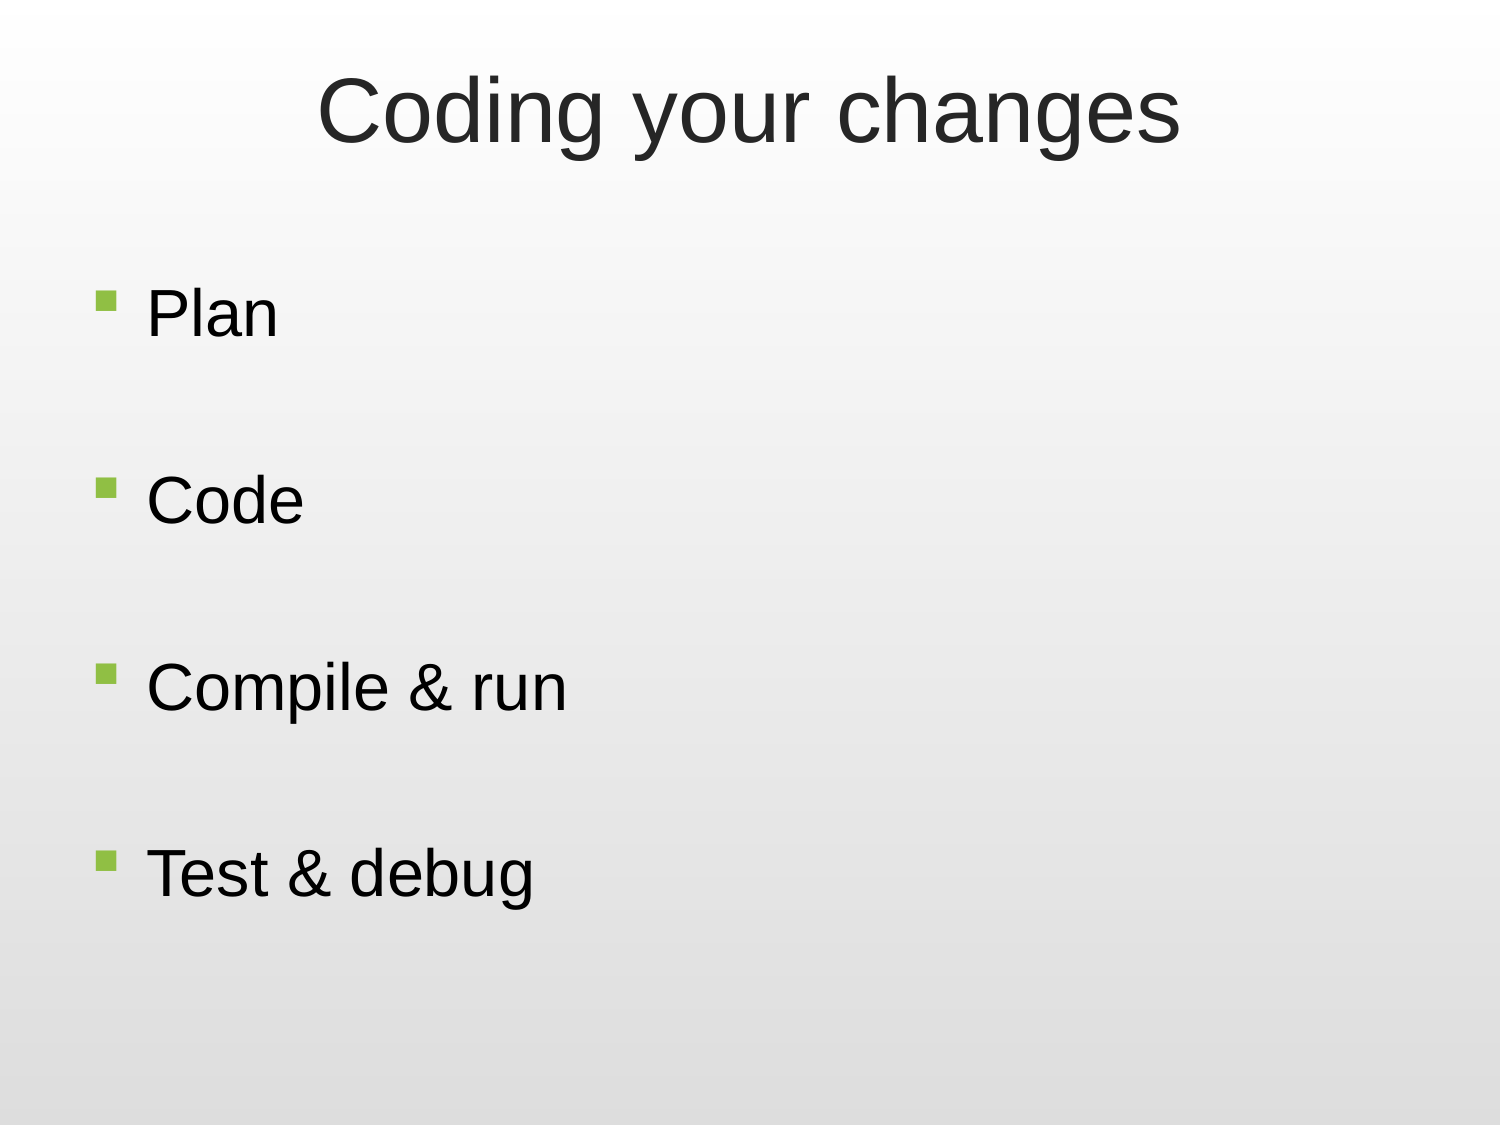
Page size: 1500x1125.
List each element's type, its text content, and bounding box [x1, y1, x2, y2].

title Coding your changes [75, 19, 1425, 191]
list Plan Code Compile & run Test & debug [75, 262, 1425, 1005]
